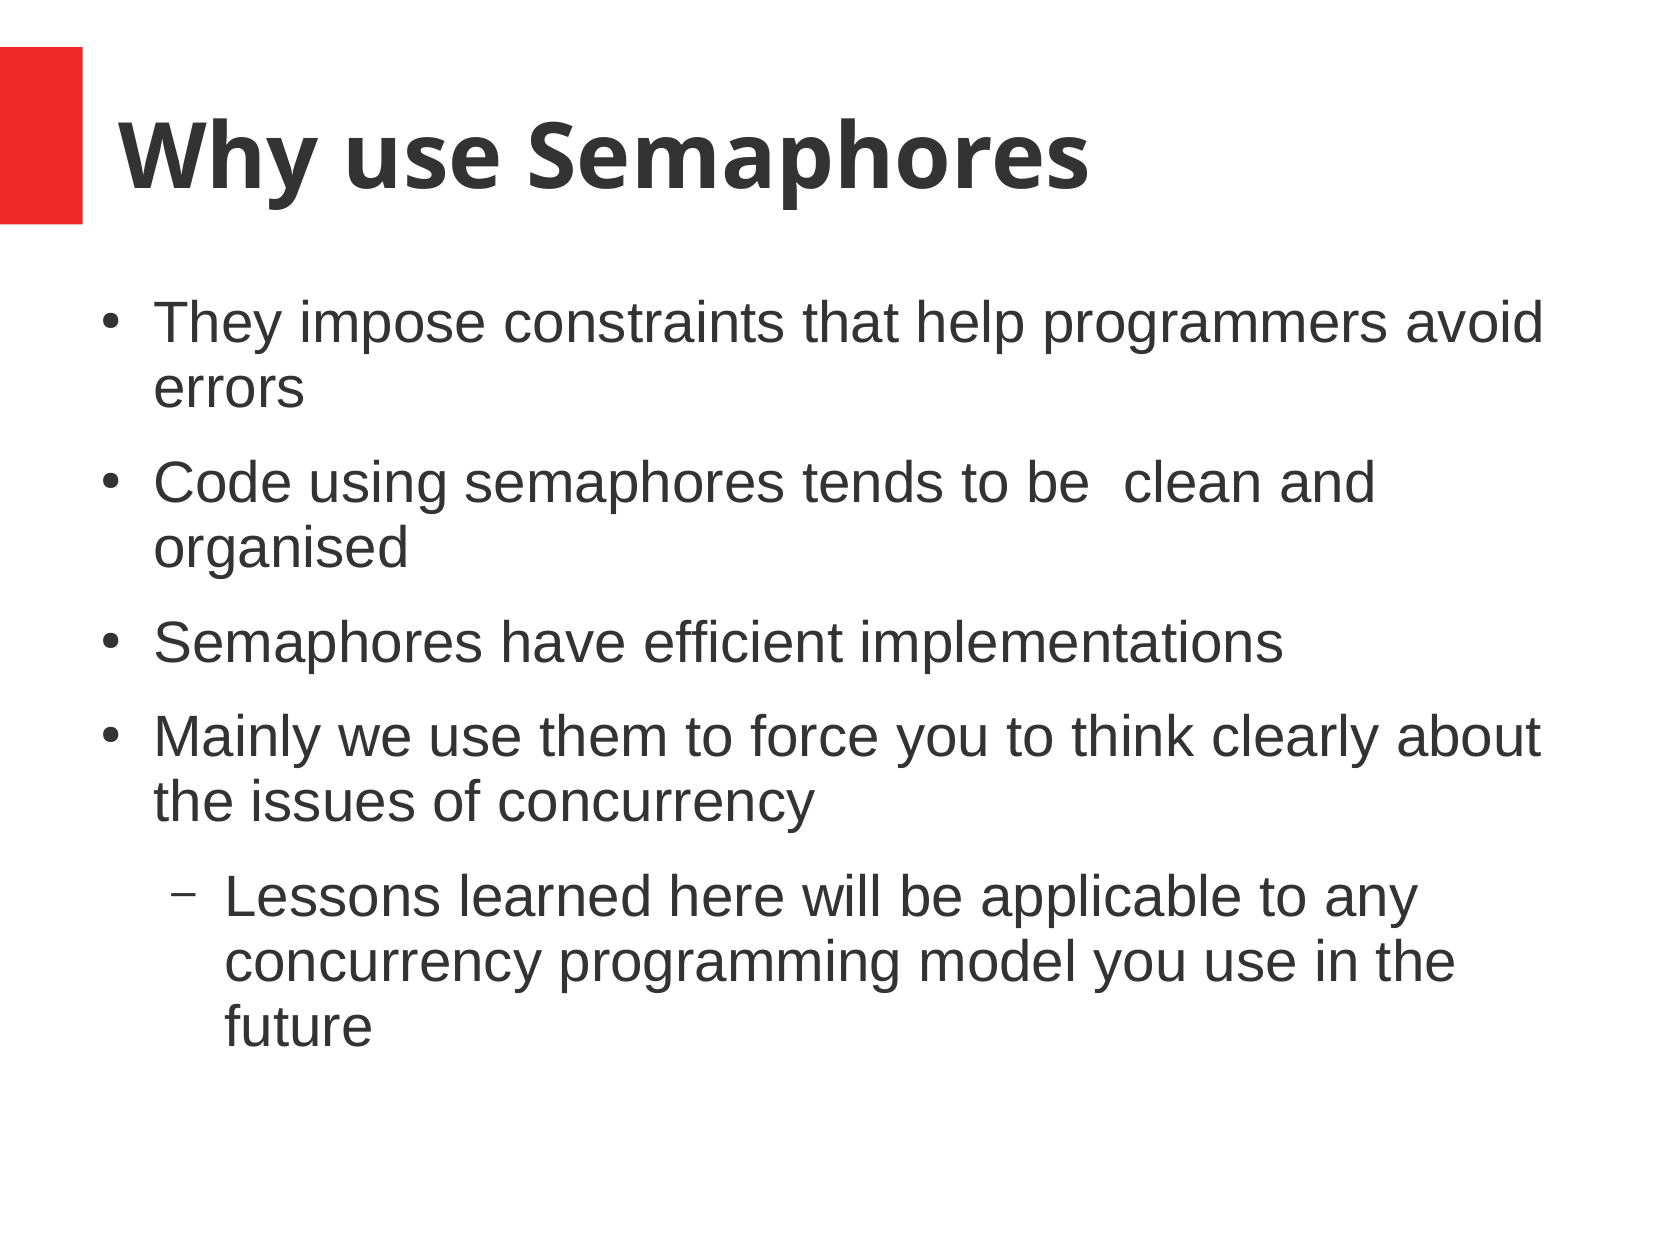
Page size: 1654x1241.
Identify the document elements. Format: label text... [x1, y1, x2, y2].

list They impose constraints that help programmers avoid errors Code using semaphores tends to be clean and organised Semaphores have efficient implementations Mainly we use them to force you to think clearly about the issues of concurrency Lessons learned here will be applicable to any concurrency programming model you use in the future [82, 290, 1571, 1010]
title Why use Semaphores [118, 49, 1571, 257]
